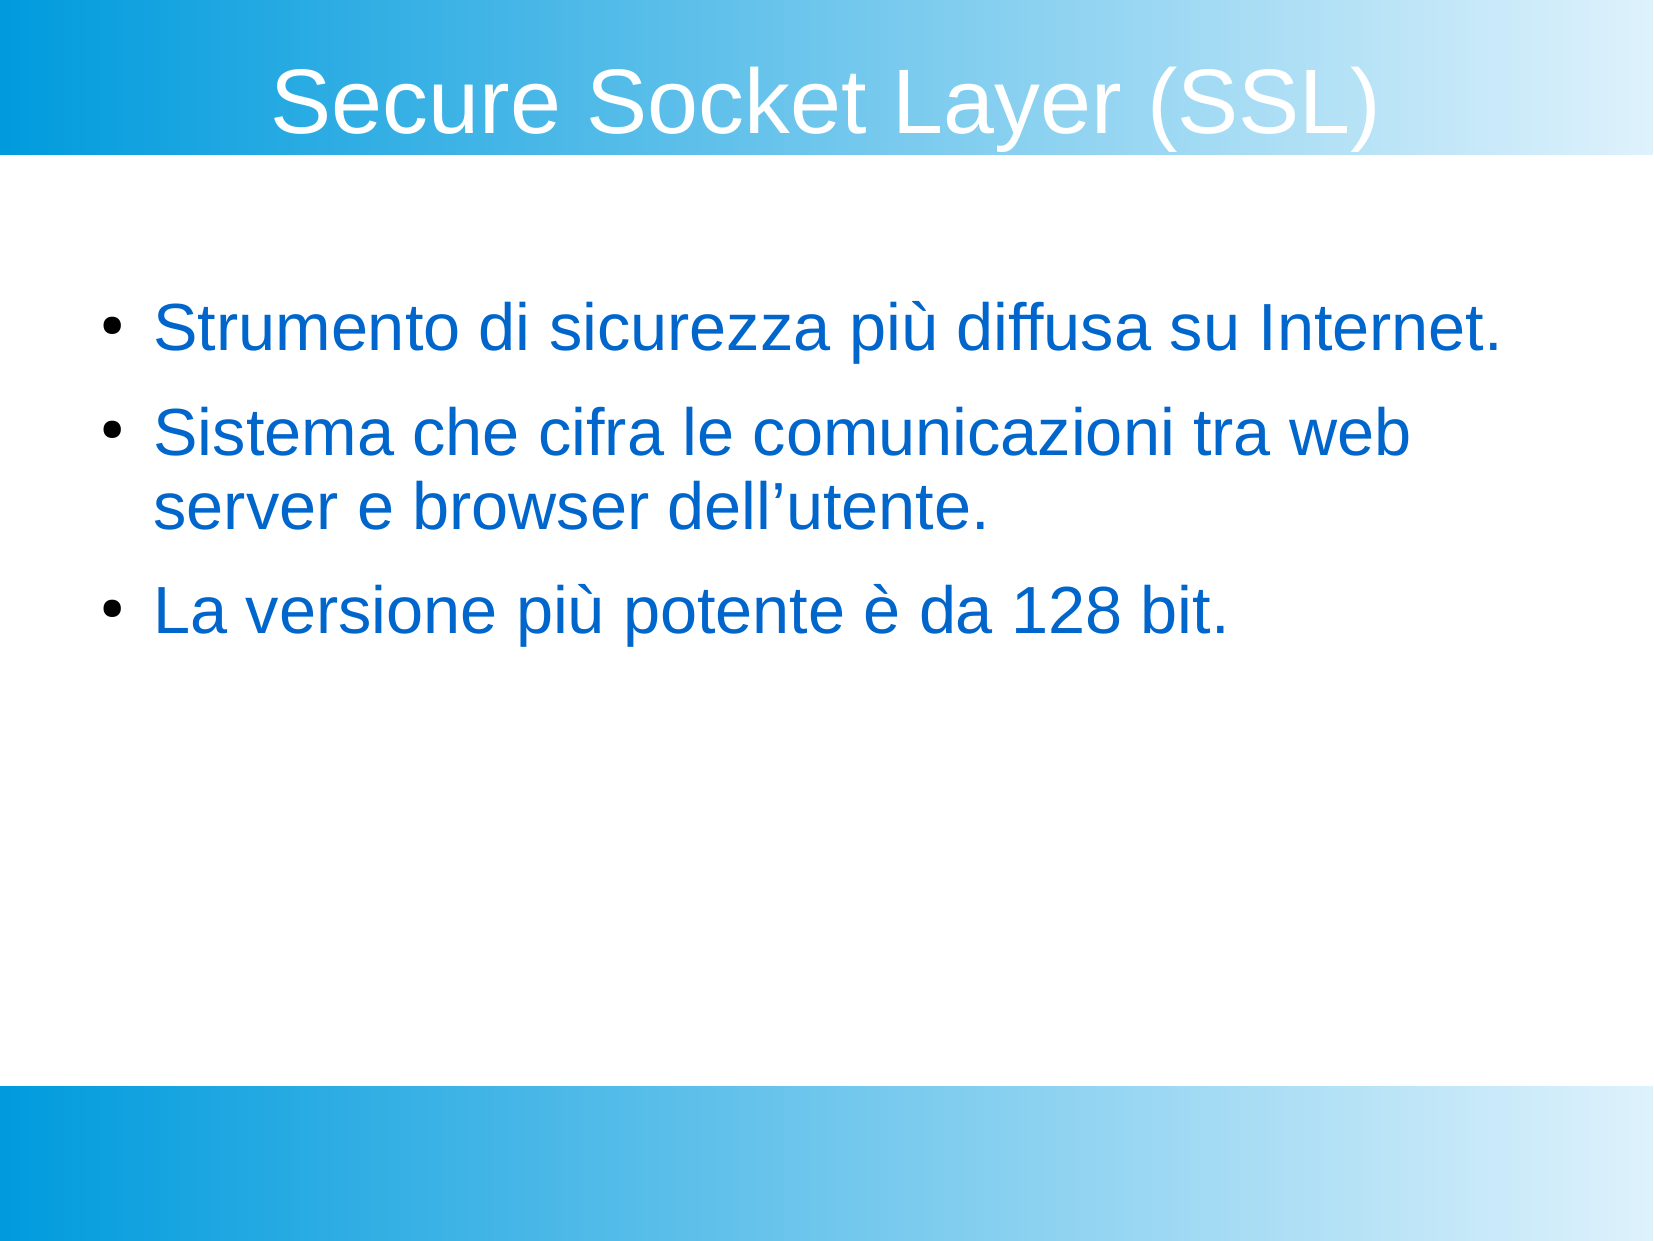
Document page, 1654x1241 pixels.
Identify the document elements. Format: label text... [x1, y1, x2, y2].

title Secure Socket Layer (SSL) [82, 49, 1571, 155]
list Strumento di sicurezza più diffusa su Internet. Sistema che cifra le comunicazioni tra web server e browser dell’utente. La versione più potente è da 128 bit. [82, 290, 1571, 1010]
